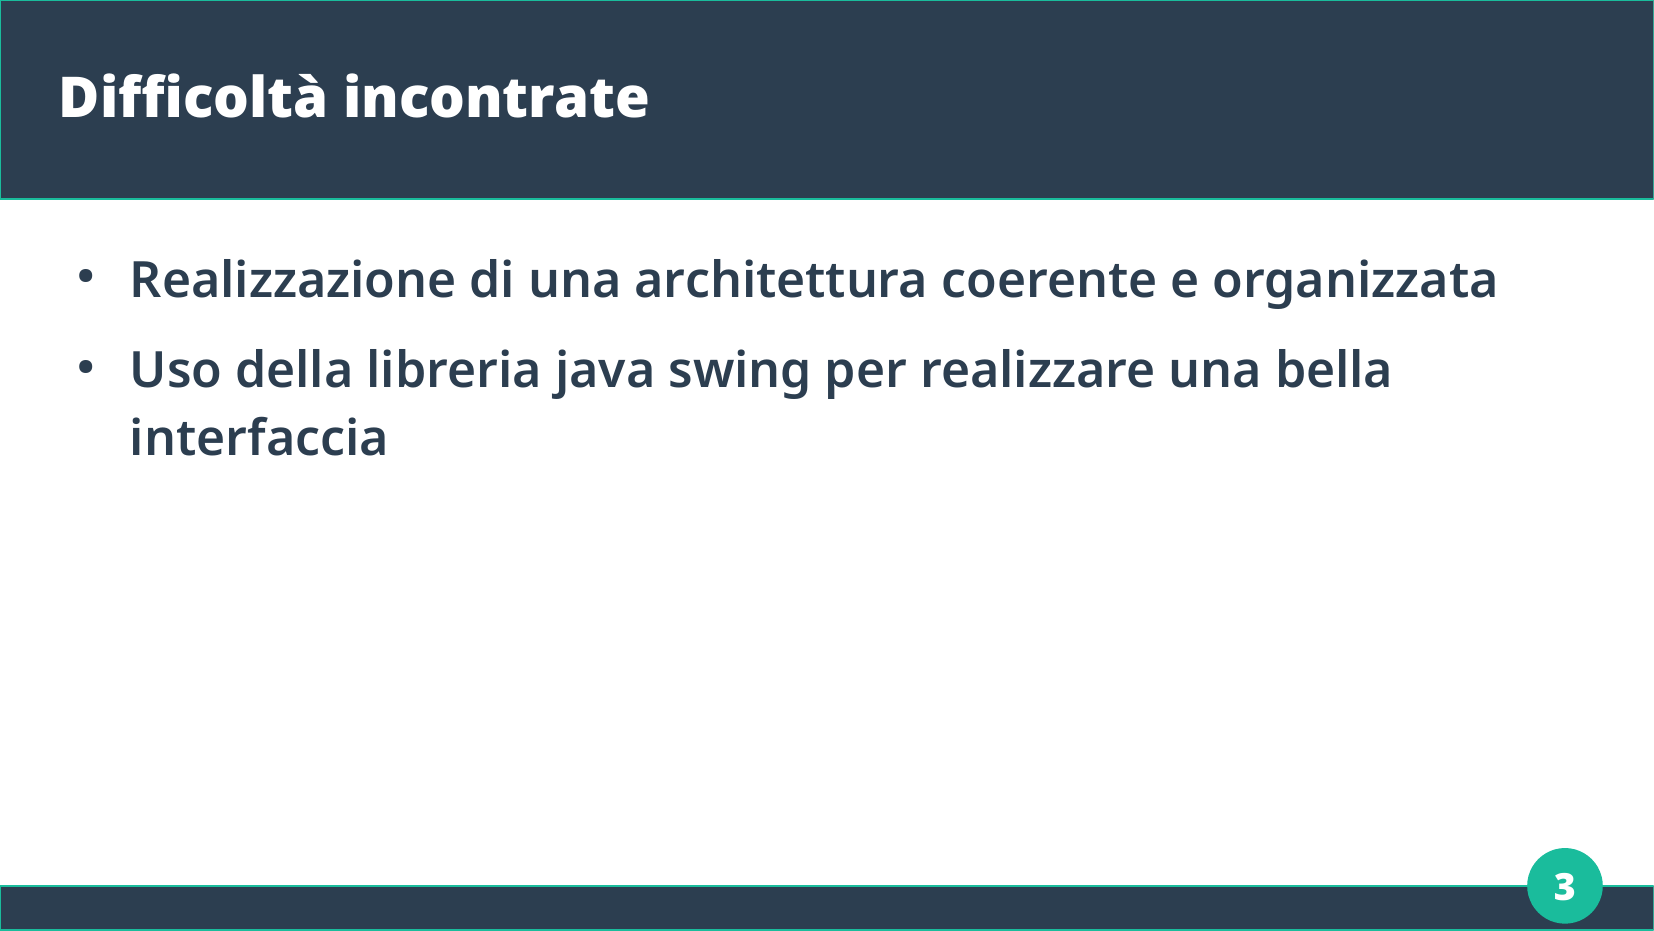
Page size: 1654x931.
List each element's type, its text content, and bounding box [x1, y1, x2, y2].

list Realizzazione di una architettura coerente e organizzata Uso della libreria java swing per realizzare una bella interfaccia [59, 243, 1595, 864]
title Difficoltà incontrate [59, 37, 1595, 155]
